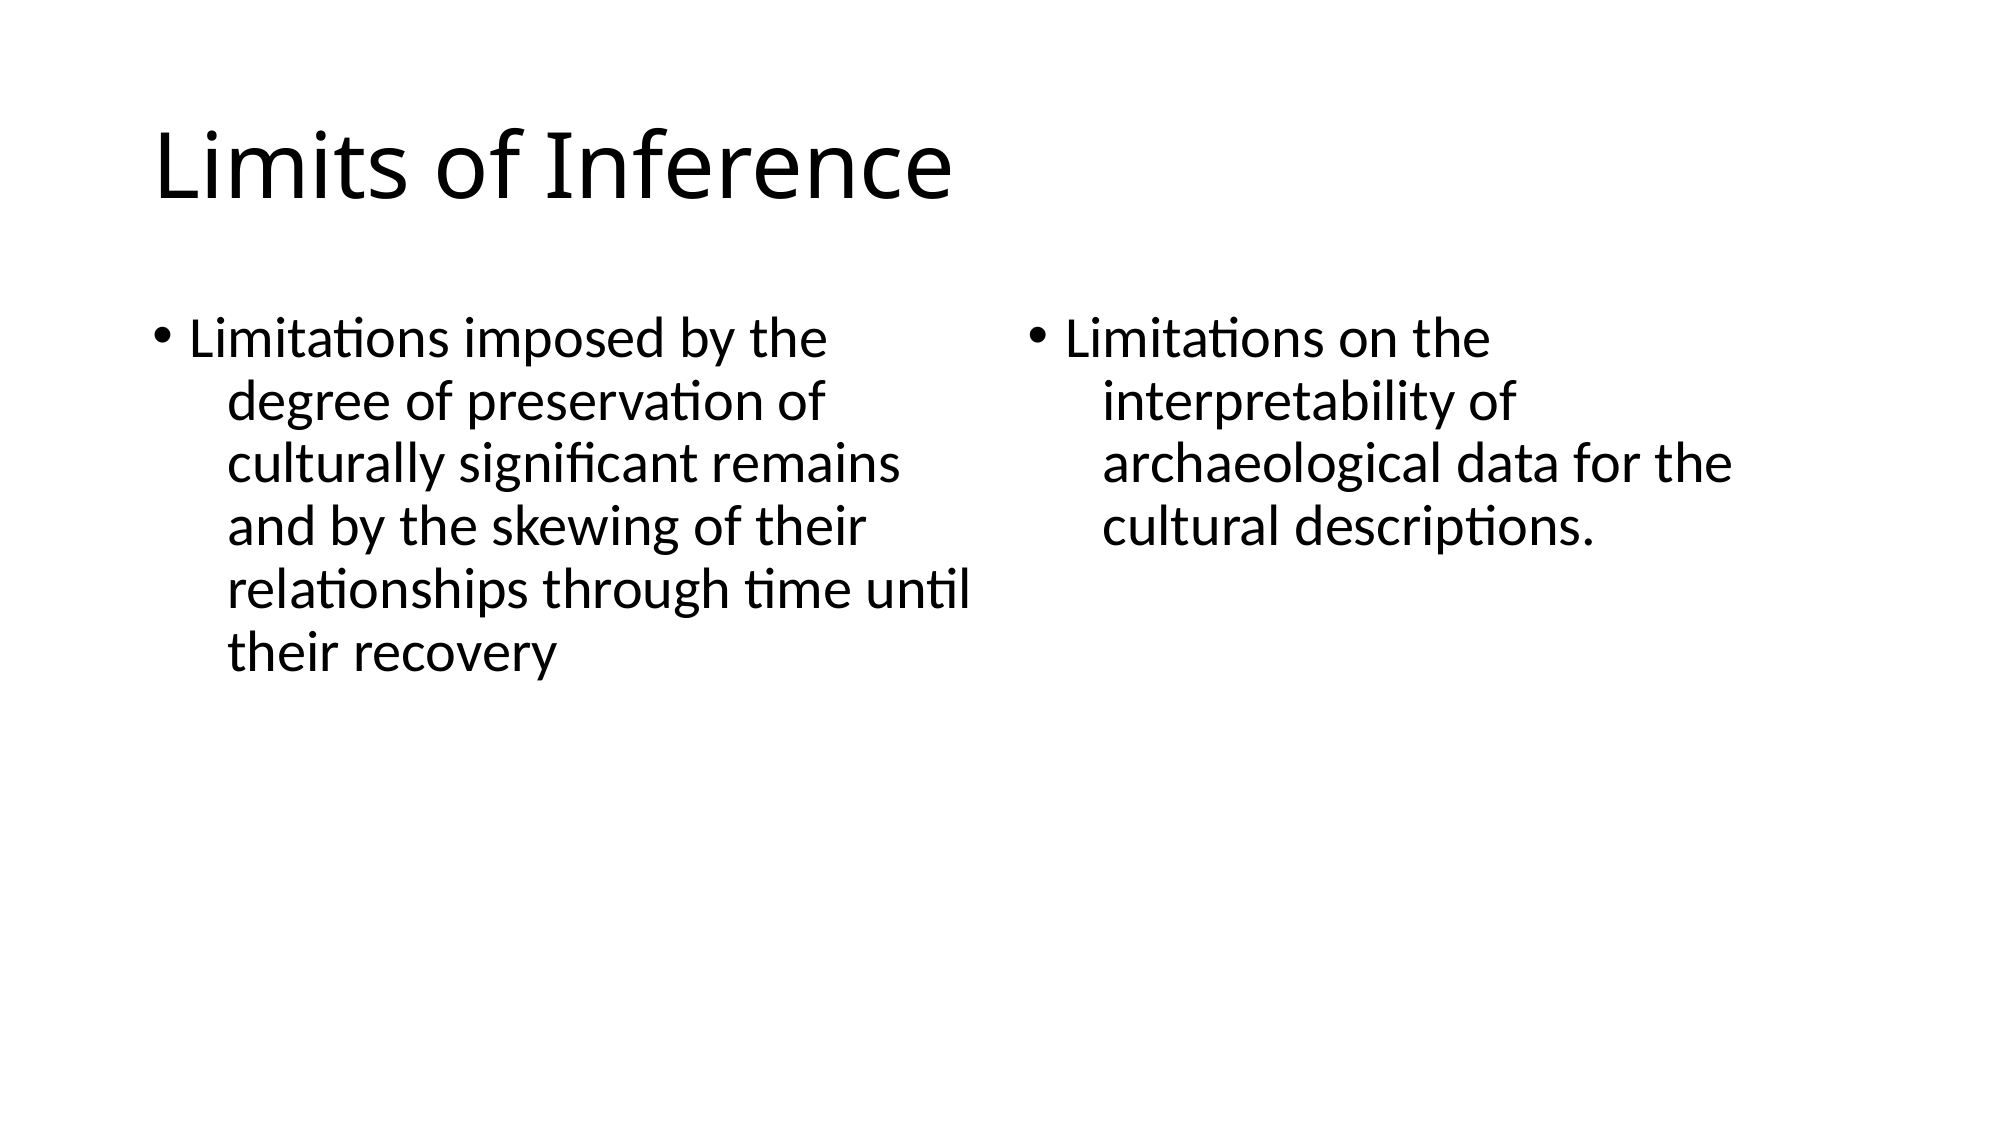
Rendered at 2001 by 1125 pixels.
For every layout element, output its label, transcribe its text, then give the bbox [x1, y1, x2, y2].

list Limitations on the interpretability of archaeological data for the cultural descriptions. [1012, 299, 1863, 1014]
title Limits of Inference [137, 59, 1863, 278]
list Limitations imposed by the degree of preservation of culturally significant remains and by the skewing of their relationships through time until their recovery [137, 299, 988, 1014]
